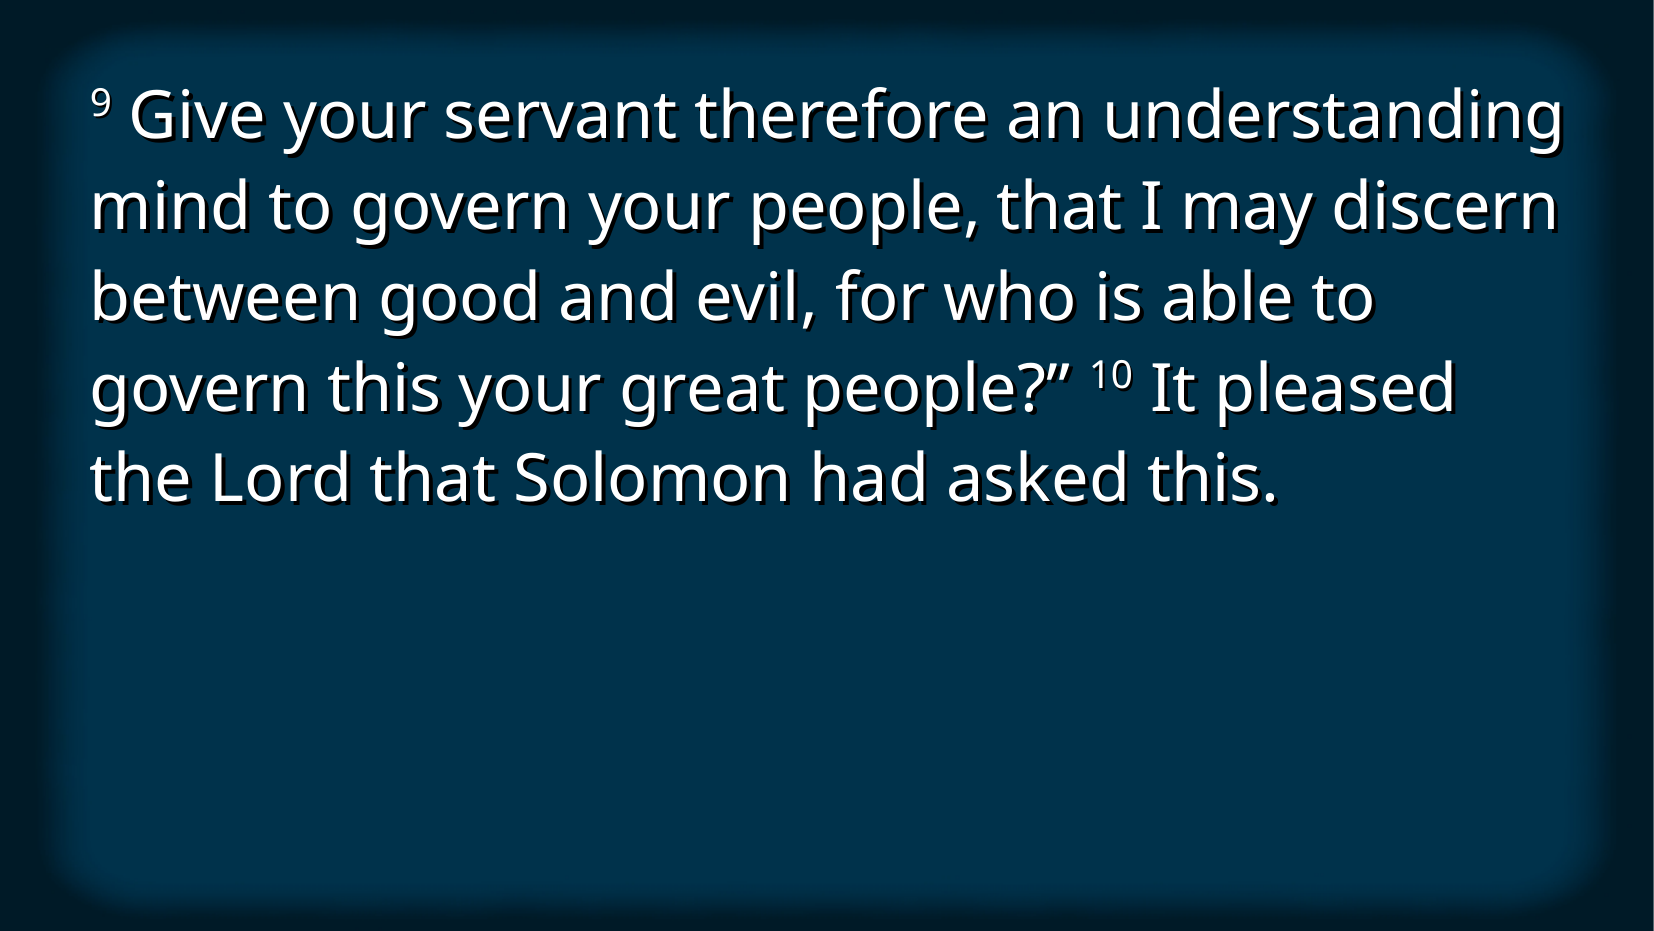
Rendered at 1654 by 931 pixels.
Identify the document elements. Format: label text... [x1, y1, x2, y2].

text_box 9 Give your servant therefore an understanding mind to govern your people, that I may discern between good and evil, for who is able to govern this your great people?” 10 It pleased the Lord that Solomon had asked this. [75, 60, 1591, 519]
picture [0, 0, 1654, 931]
